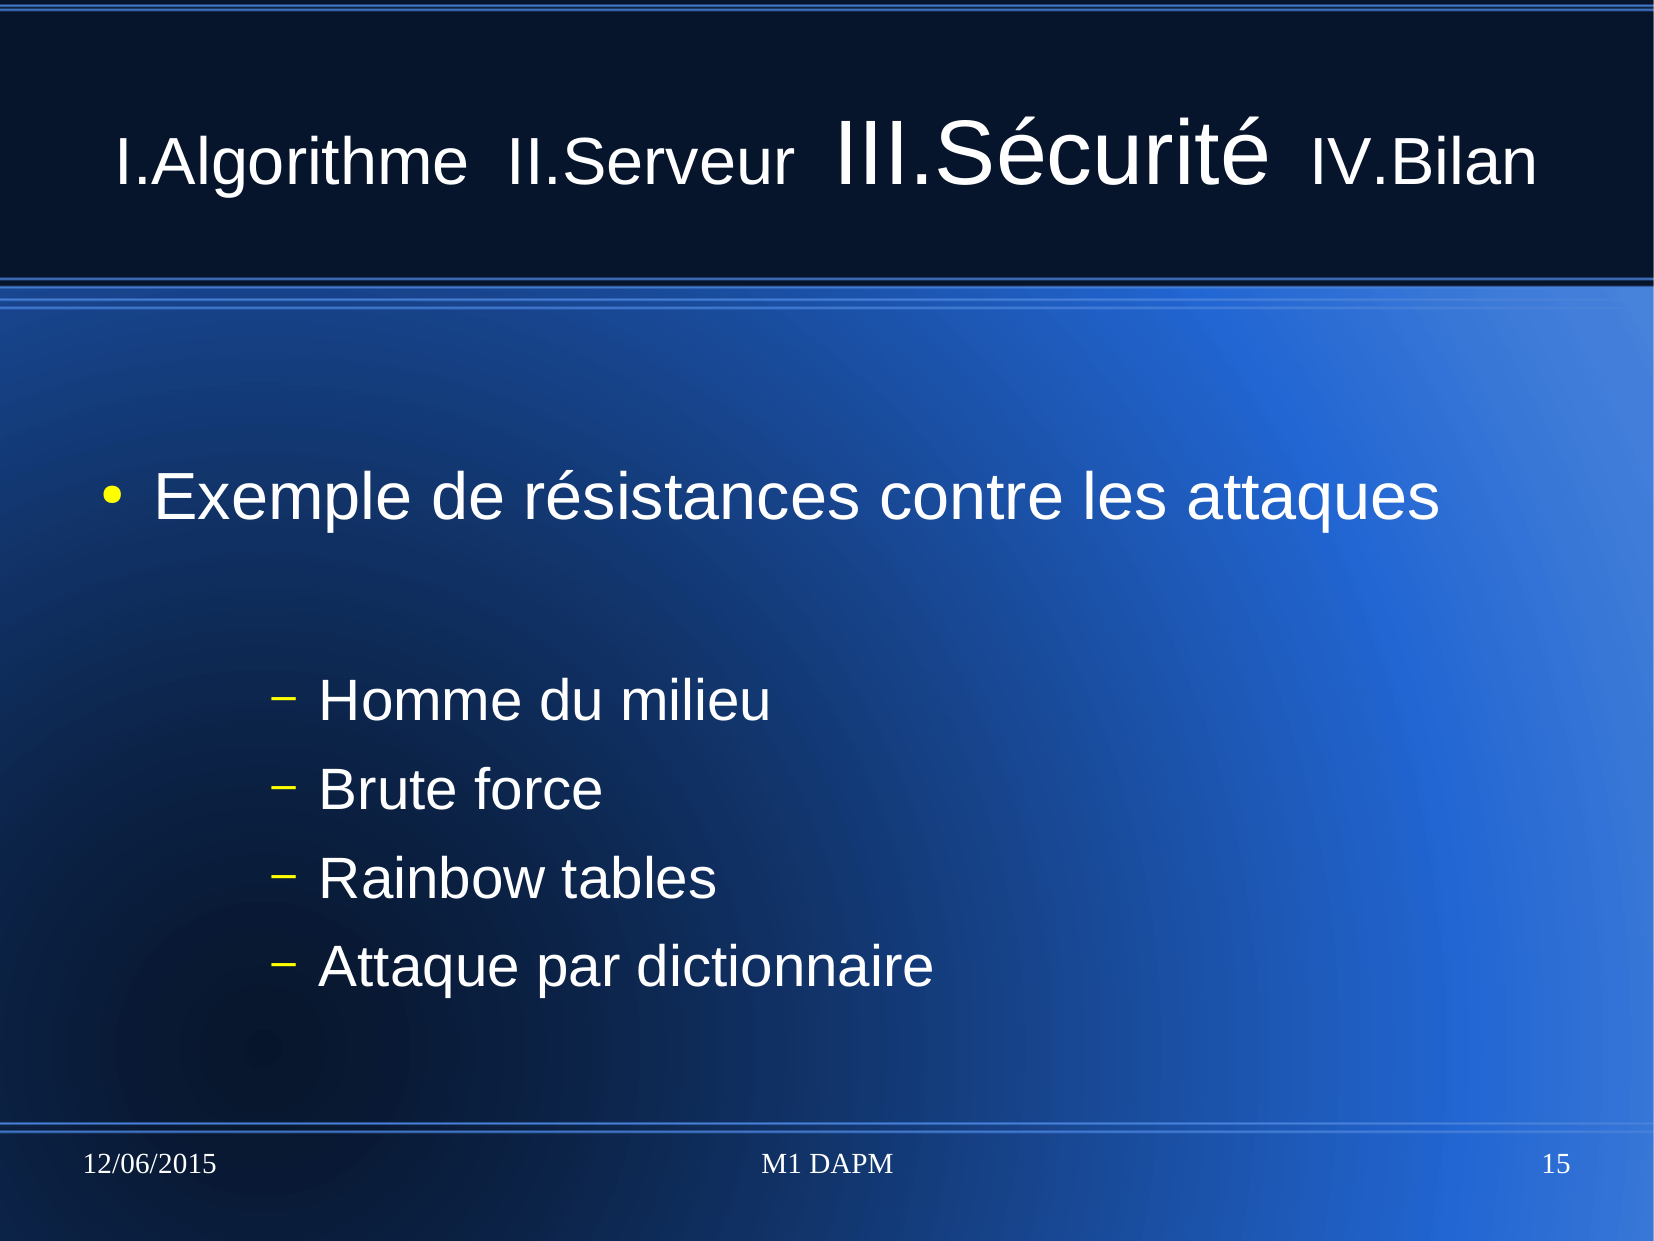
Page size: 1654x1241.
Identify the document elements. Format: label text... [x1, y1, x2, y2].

list Exemple de résistances contre les attaques Homme du milieu Brute force Rainbow tables Attaque par dictionnaire [82, 355, 1571, 1075]
picture [0, 0, 1654, 1241]
title I.Algorithme II.Serveur III.Sécurité IV.Bilan [82, 49, 1571, 257]
